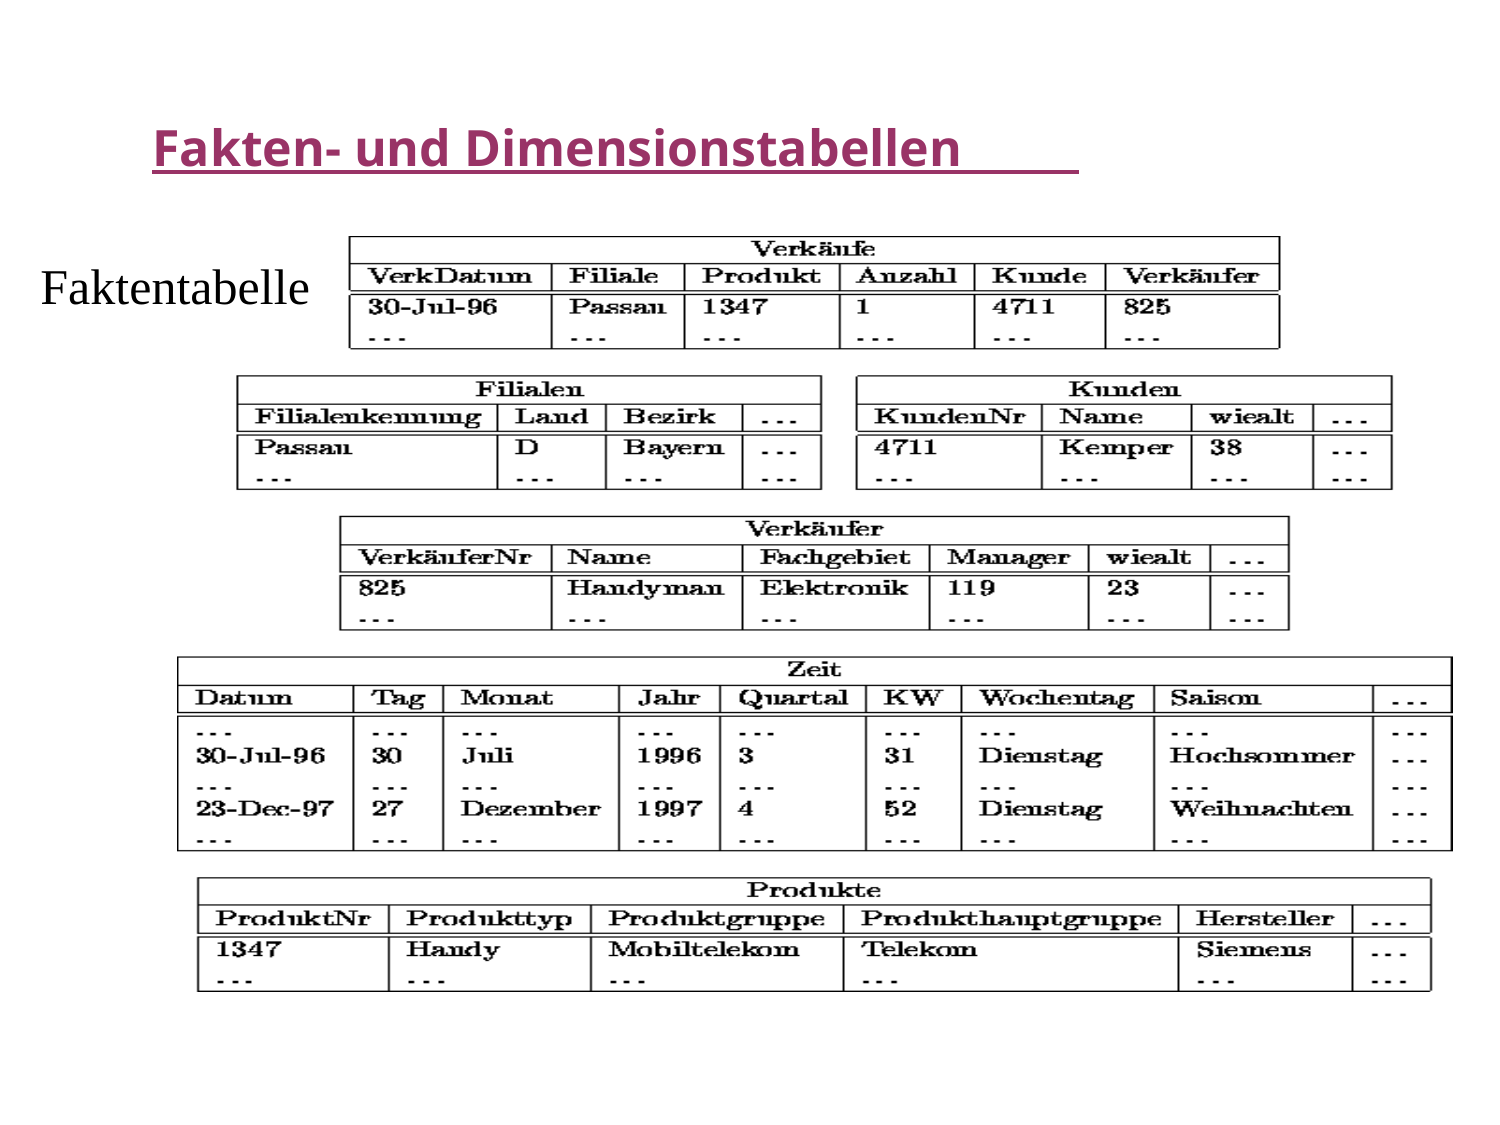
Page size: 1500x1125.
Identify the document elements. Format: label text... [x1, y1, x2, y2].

title Fakten- und Dimensionstabellen [137, 56, 1413, 238]
text_box Faktentabelle [25, 254, 325, 325]
picture [177, 236, 1453, 993]
